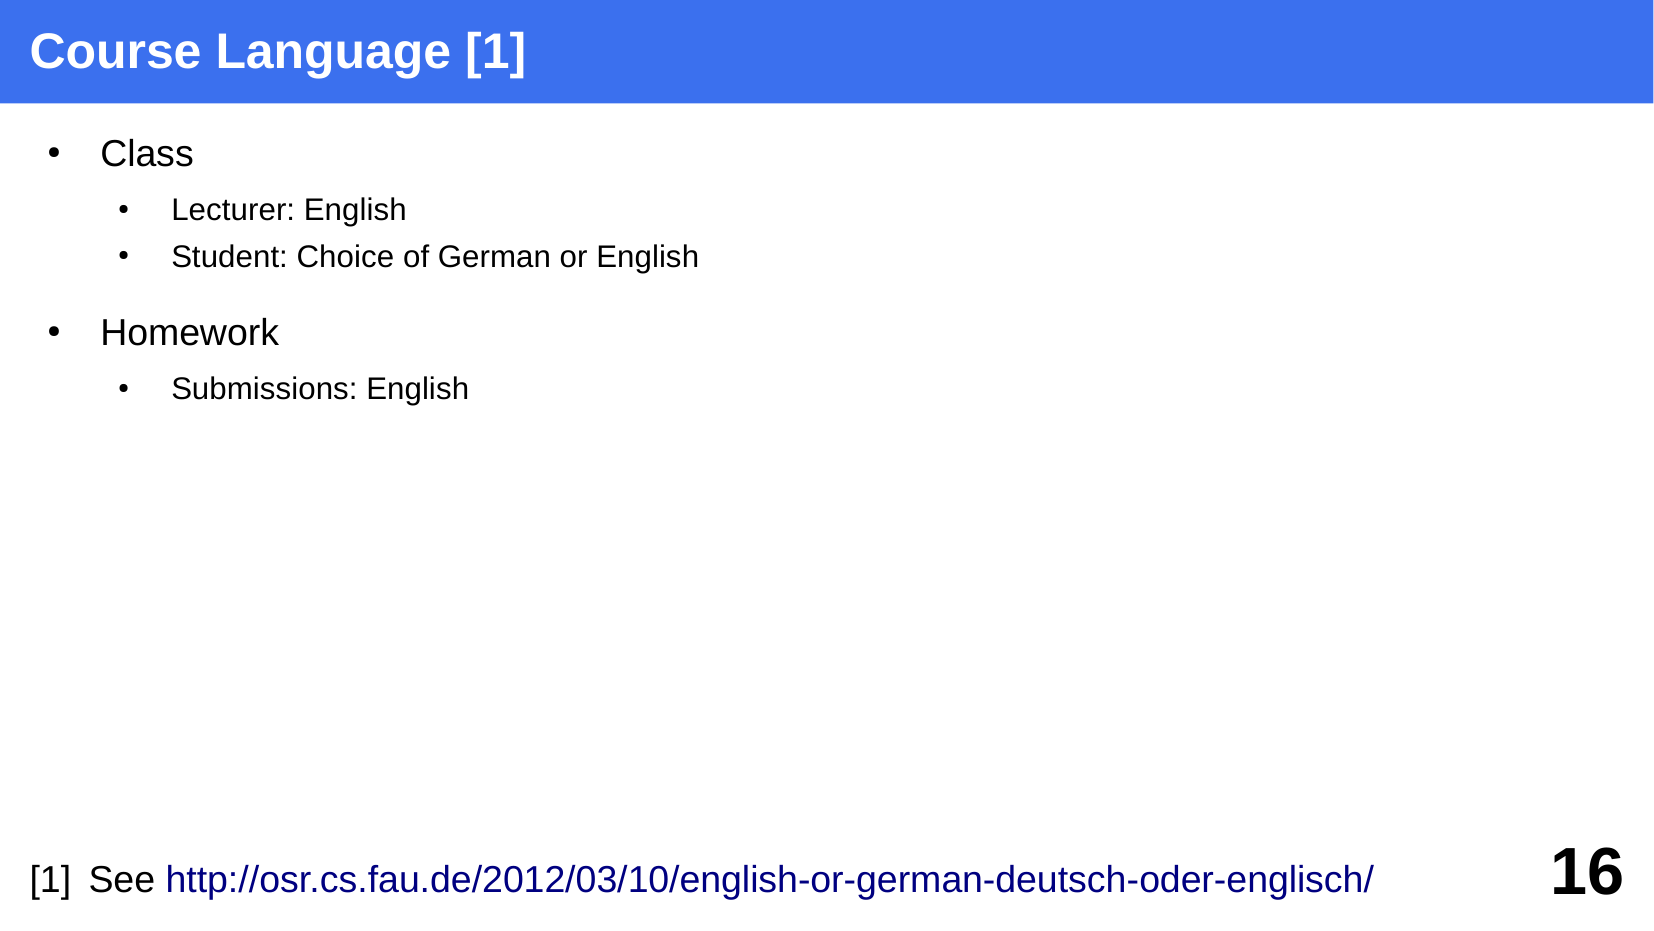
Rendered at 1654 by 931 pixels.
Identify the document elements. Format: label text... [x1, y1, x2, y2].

title Course Language [1] [0, 0, 1654, 104]
list Class Lecturer: English Student: Choice of German or English Homework Submissions: English [29, 132, 1625, 813]
text_box [1] See http://osr.cs.fau.de/2012/03/10/english-or-german-deutsch-oder-englisch/ [0, 812, 1536, 931]
